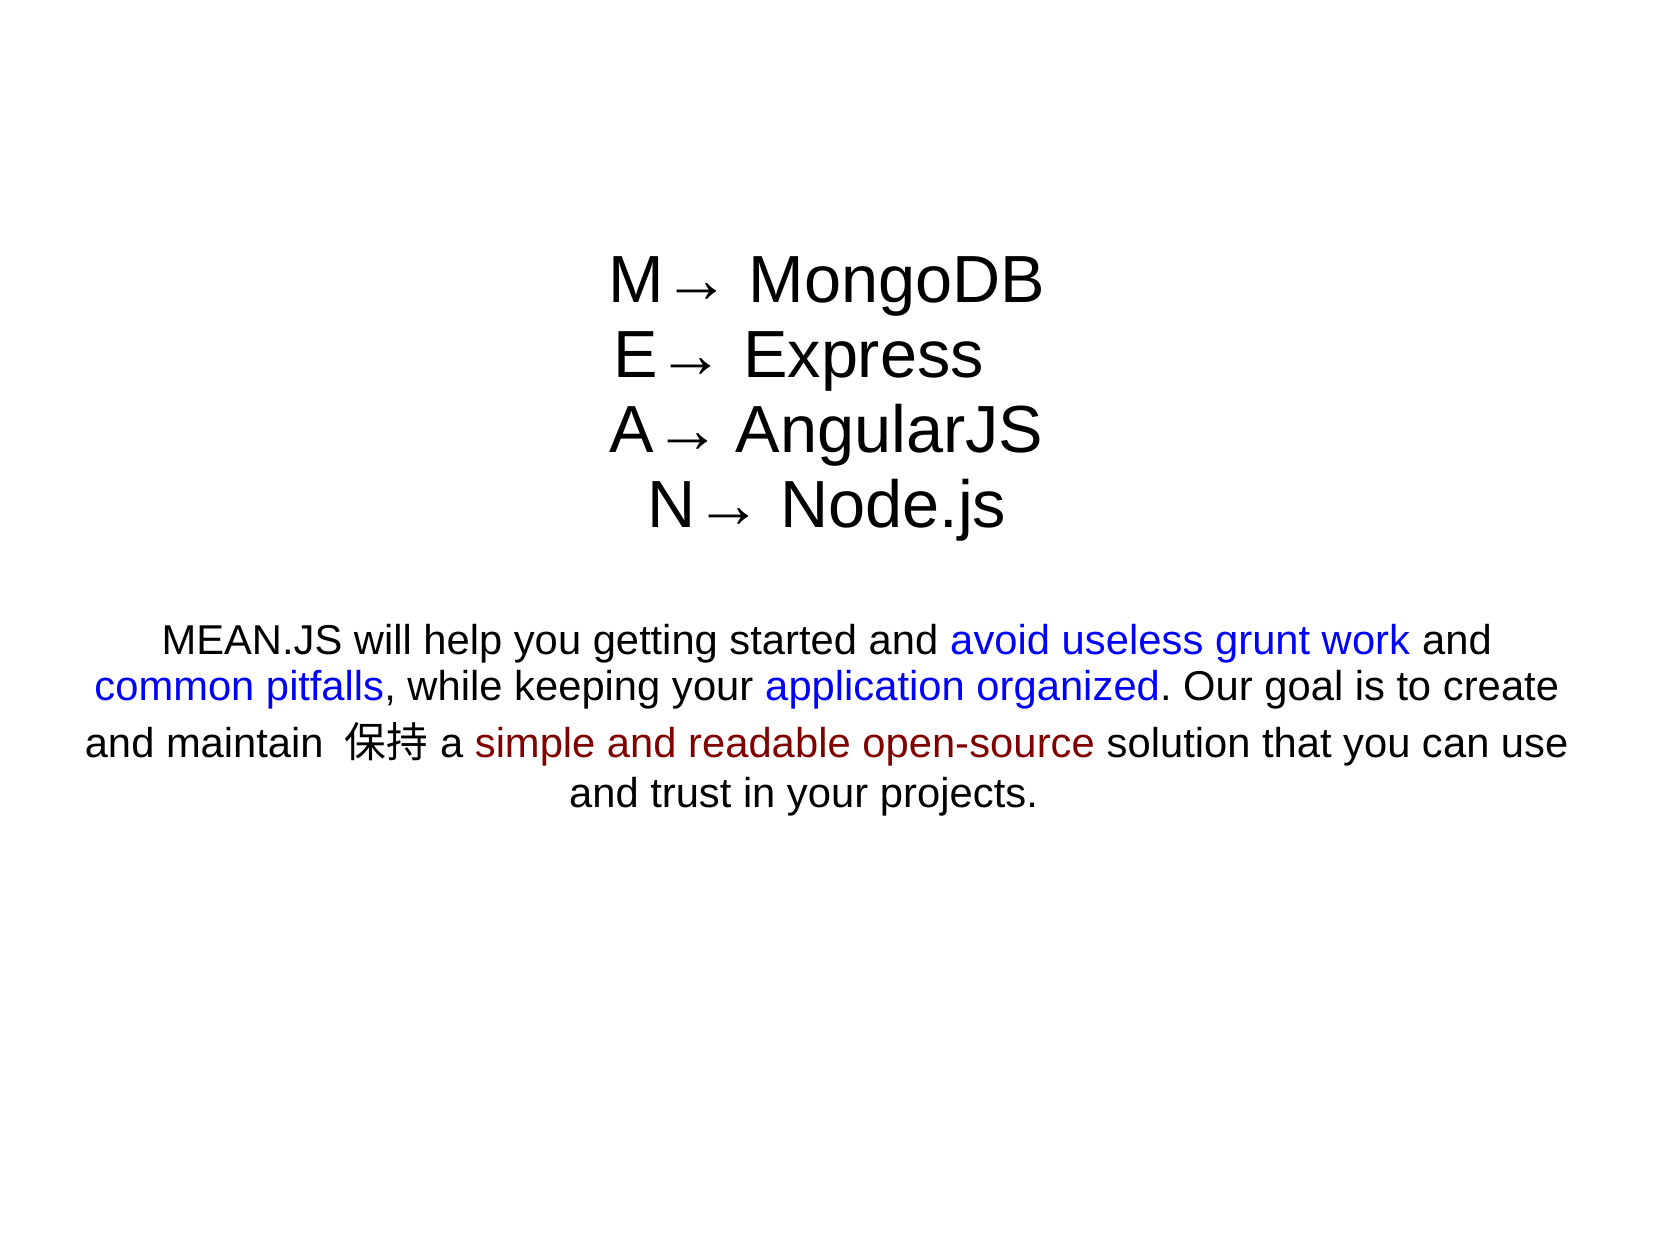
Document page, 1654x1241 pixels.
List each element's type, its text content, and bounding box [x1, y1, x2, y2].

subtitle M→ MongoDB E→ Express A→ AngularJS N→ Node.js MEAN.JS will help you getting started and avoid useless grunt work and common pitfalls, while keeping your application organized. Our goal is to create and maintain 保持a simple and readable open-source solution that you can use and trust in your projects. [82, 49, 1571, 1010]
